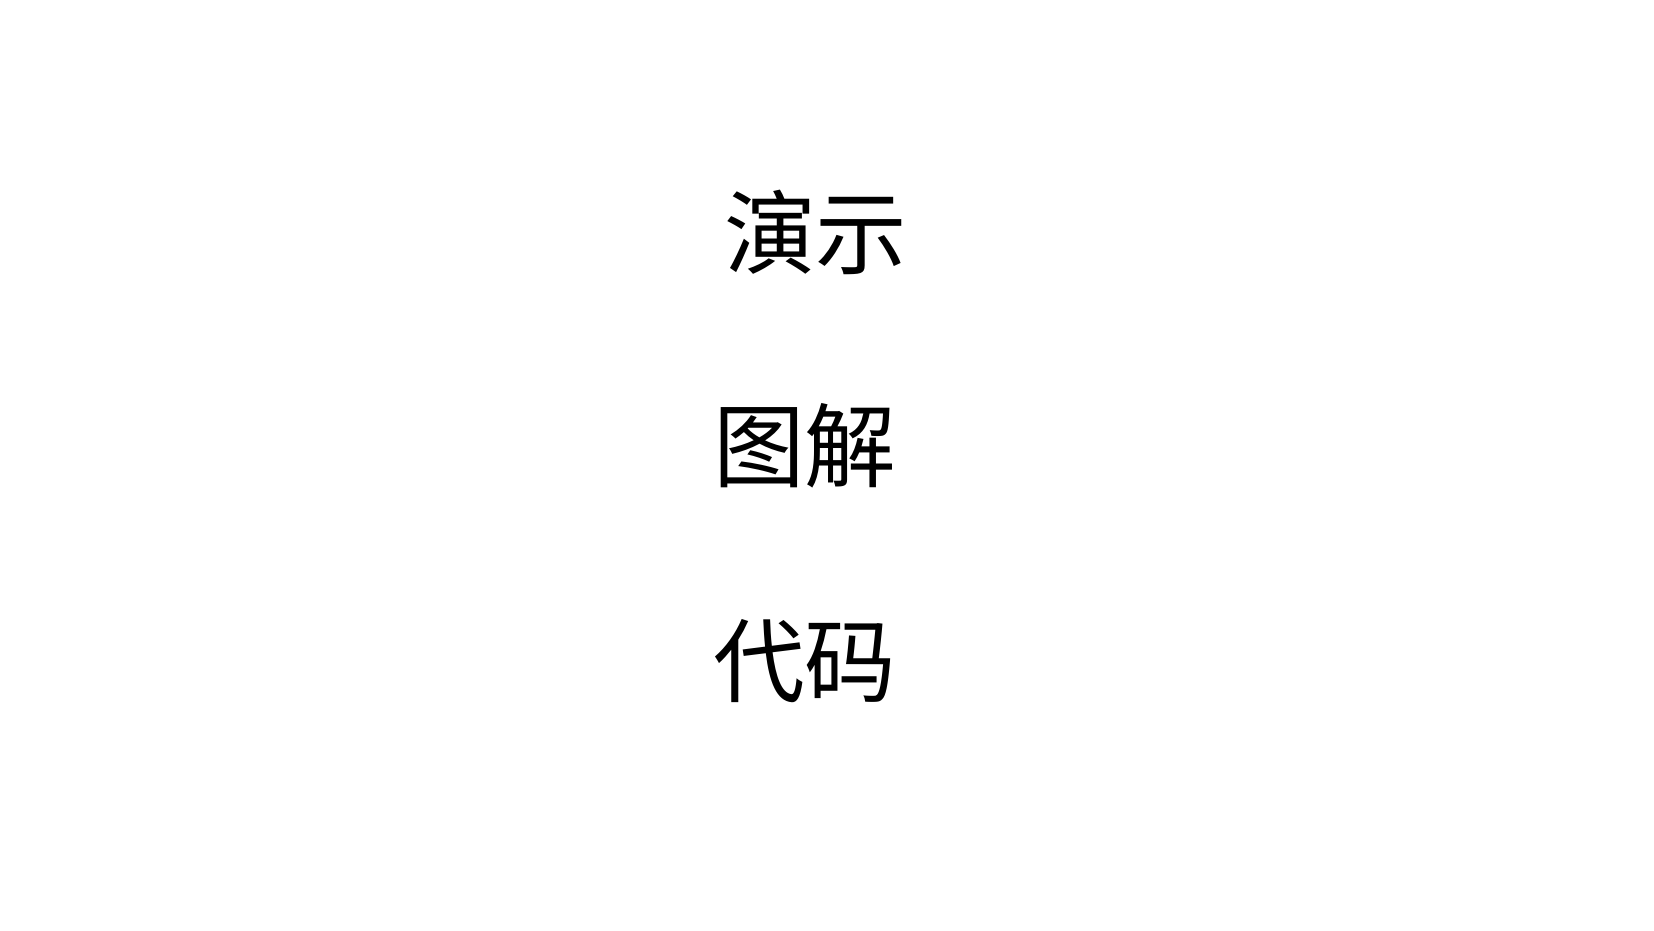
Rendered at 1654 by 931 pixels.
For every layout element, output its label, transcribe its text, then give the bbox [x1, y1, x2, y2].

title 演示 [71, 150, 1561, 306]
title 图解 [61, 362, 1550, 518]
title 代码 [61, 577, 1550, 734]
